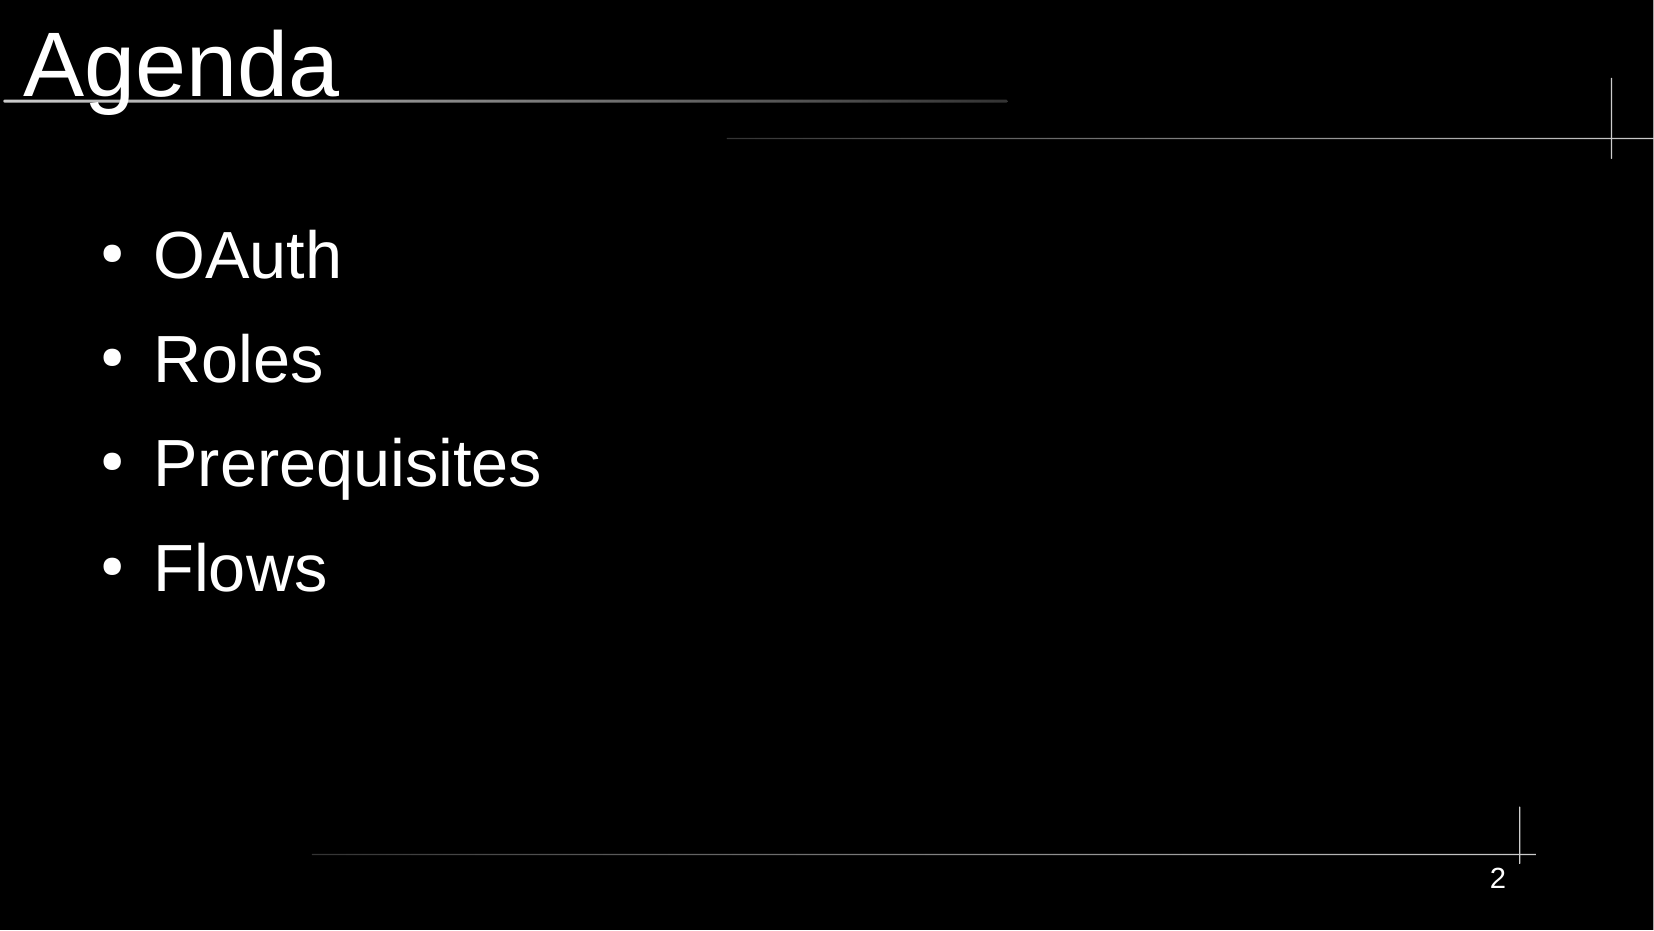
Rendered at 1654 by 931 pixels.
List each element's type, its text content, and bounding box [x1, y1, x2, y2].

title Agenda [23, 11, 1589, 119]
list OAuth Roles Prerequisites Flows [82, 217, 1571, 758]
